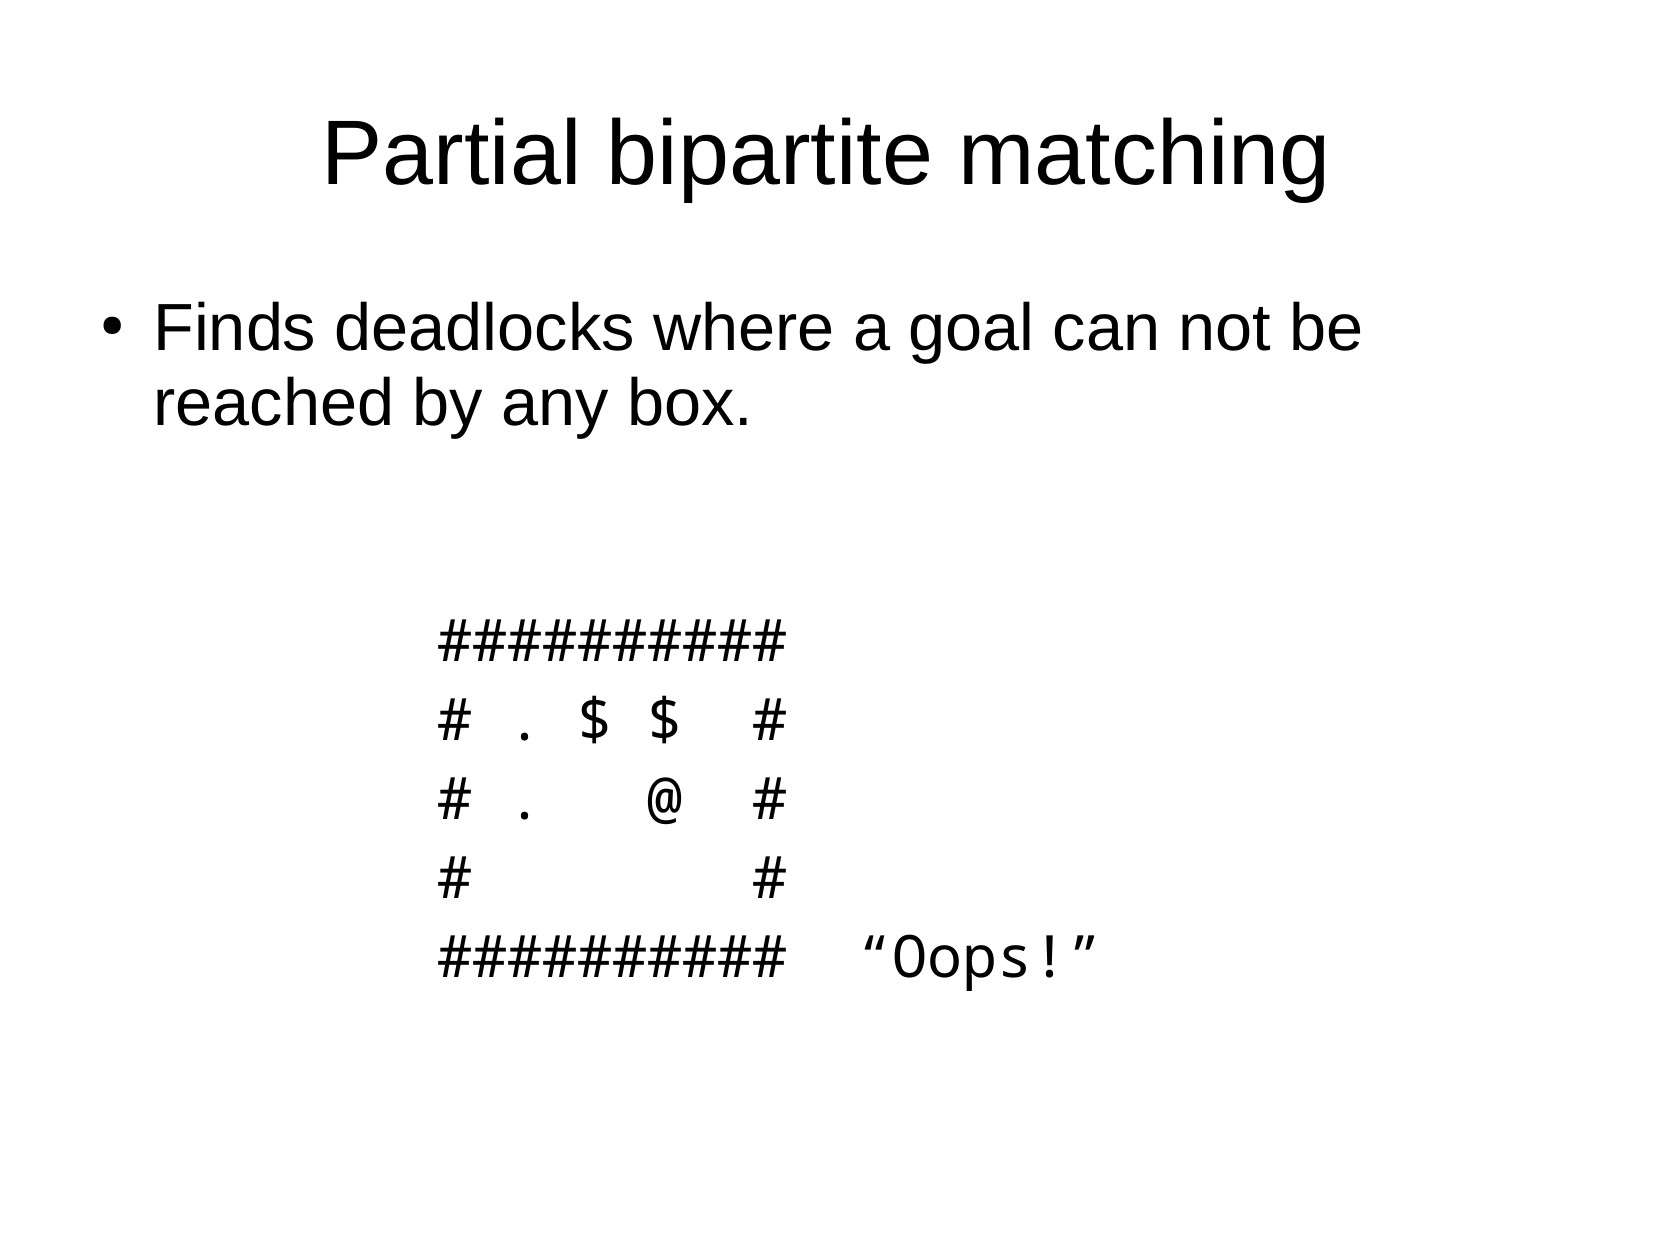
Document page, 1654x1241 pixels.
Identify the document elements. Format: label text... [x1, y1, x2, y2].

title Partial bipartite matching [82, 56, 1571, 250]
text_box ########## # . $ $ # # . @ # # # ########## “Oops!” [422, 591, 1477, 945]
list Finds deadlocks where a goal can not be reached by any box. [82, 290, 1571, 1094]
